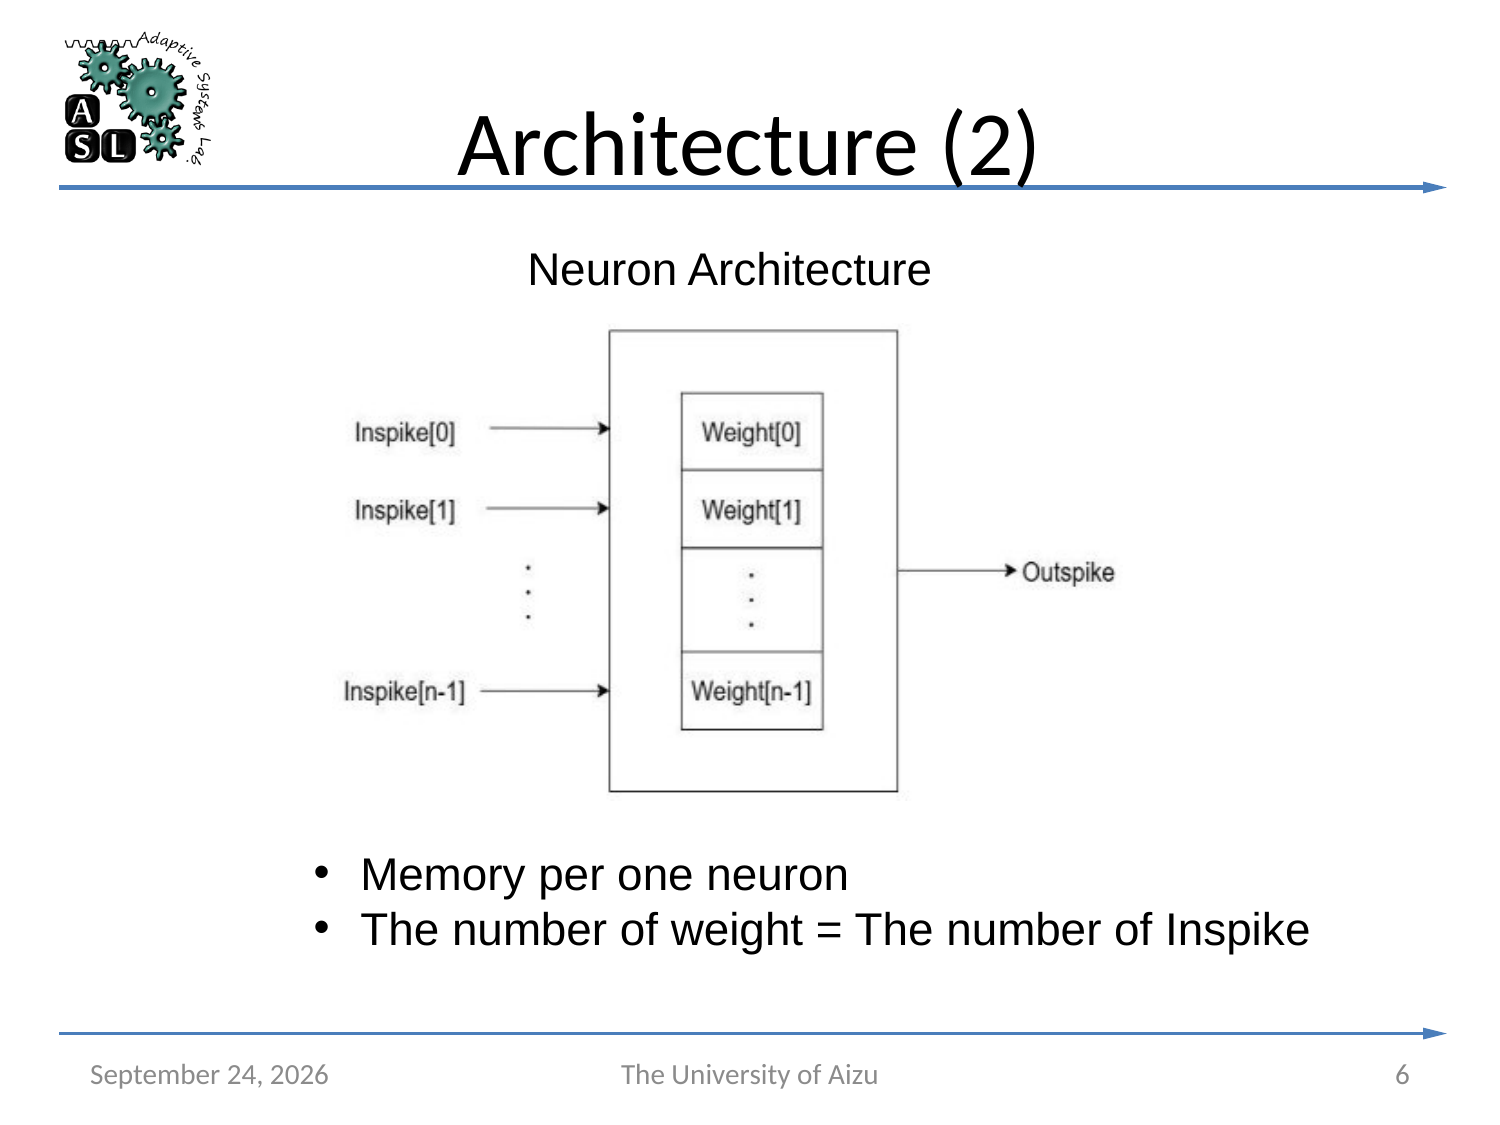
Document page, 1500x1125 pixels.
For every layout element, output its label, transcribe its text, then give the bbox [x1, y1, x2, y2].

slide_number <番号> [1074, 1042, 1425, 1103]
picture [332, 323, 1123, 801]
footer The University of Aizu [512, 1042, 988, 1103]
title Architecture (2) [75, 45, 1425, 233]
text_box Memory per one neuron The number of weight = The number of Inspike [298, 836, 1359, 963]
text_box Neuron Architecture [512, 232, 1004, 303]
picture [58, 30, 211, 169]
slide_number May 22, 2025 [75, 1042, 425, 1103]
